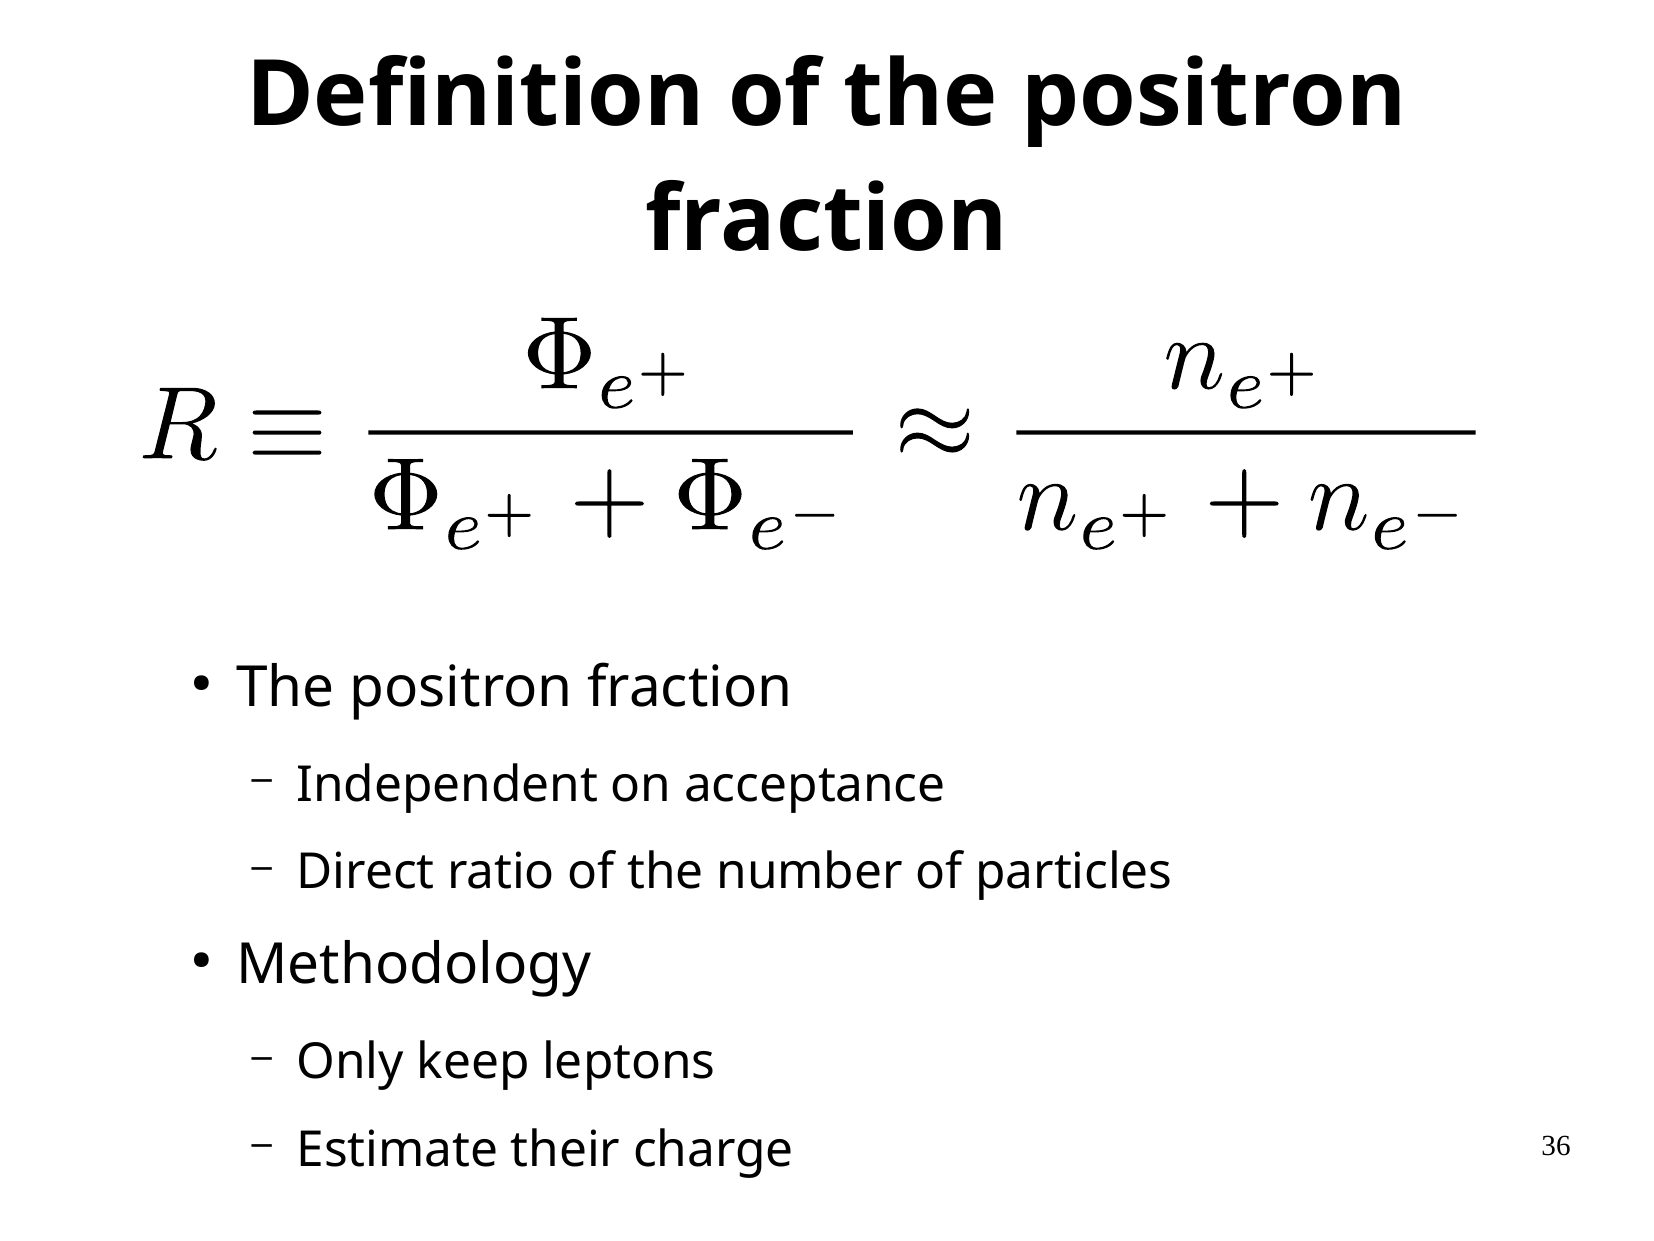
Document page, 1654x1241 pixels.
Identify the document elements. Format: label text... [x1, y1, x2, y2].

list The positron fraction Independent on acceptance Direct ratio of the number of particles Methodology Only keep leptons Estimate their charge [176, 645, 1491, 1183]
text_box [138, 317, 1476, 550]
title Definition of the positron fraction [82, 49, 1571, 257]
